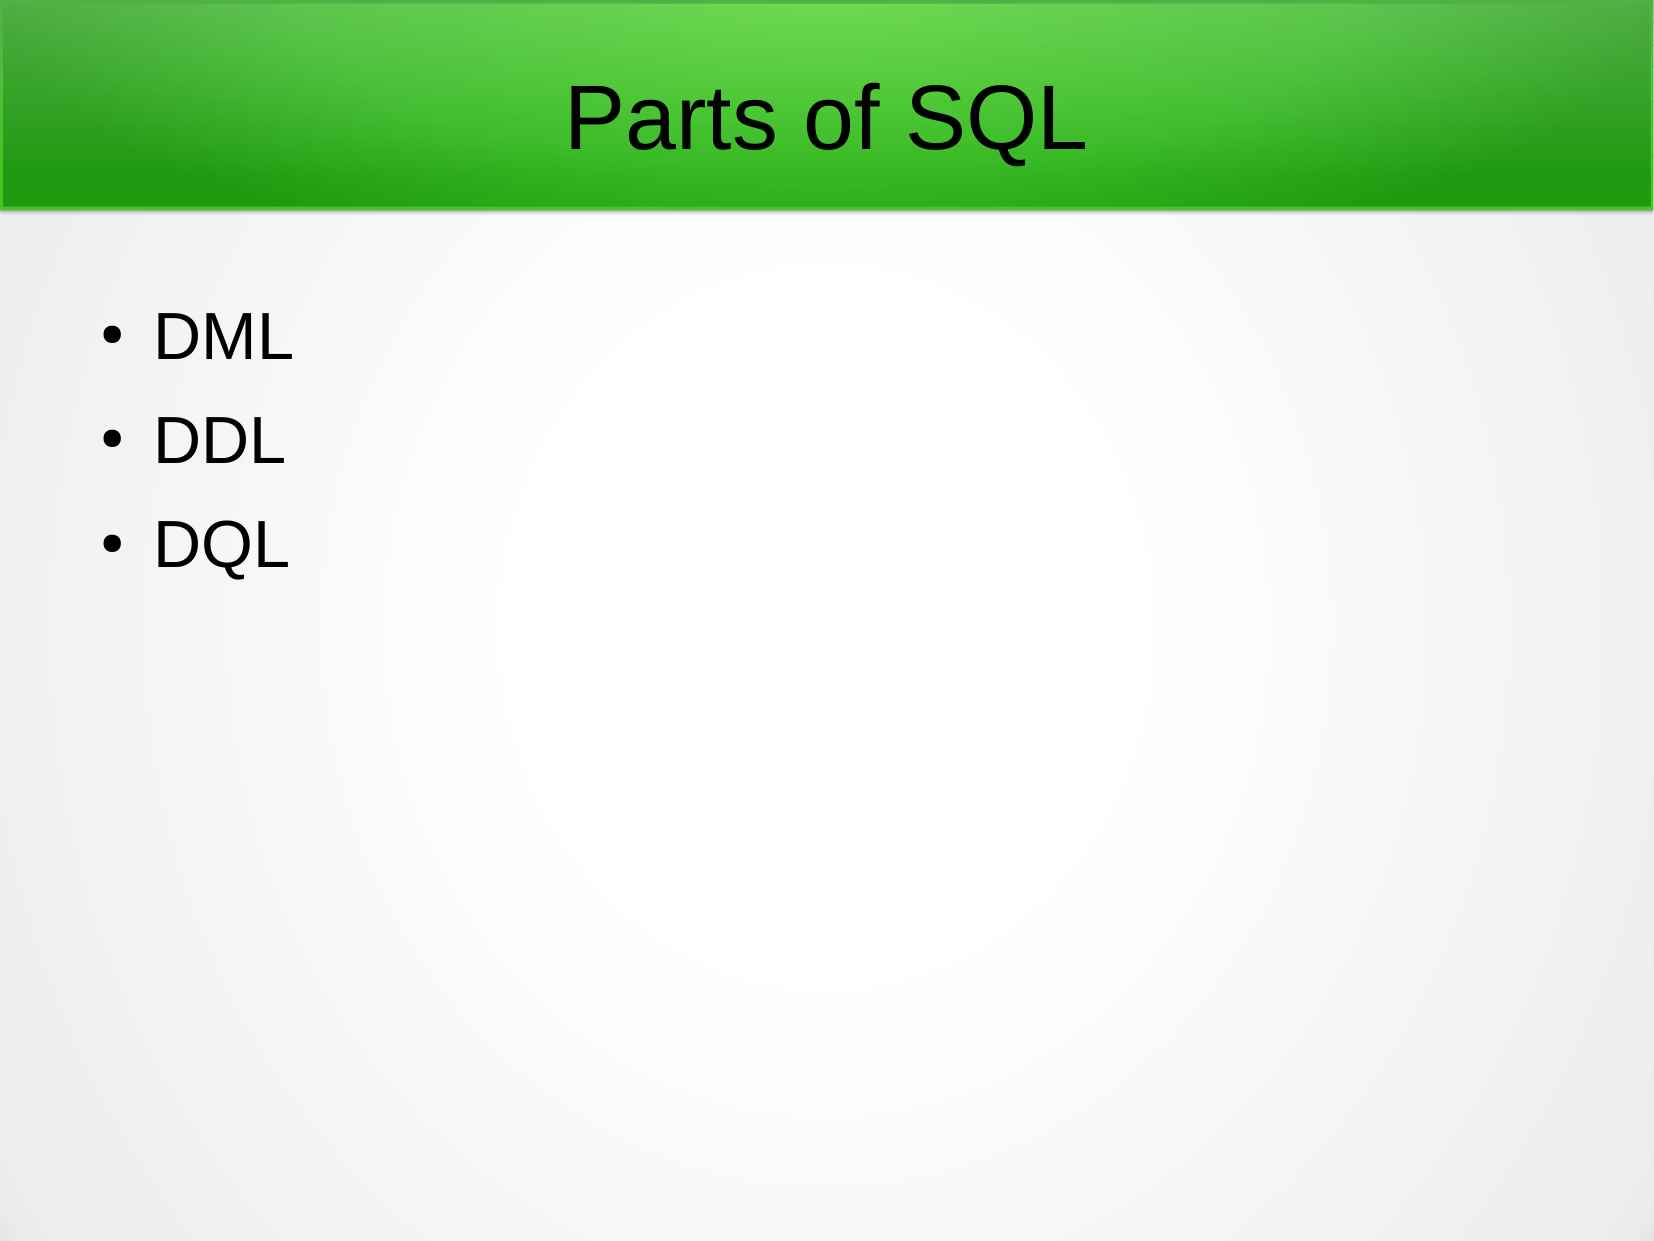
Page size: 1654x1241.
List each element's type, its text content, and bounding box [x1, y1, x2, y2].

title Parts of SQL [82, 47, 1571, 189]
list DML DDL DQL [82, 299, 1571, 1019]
